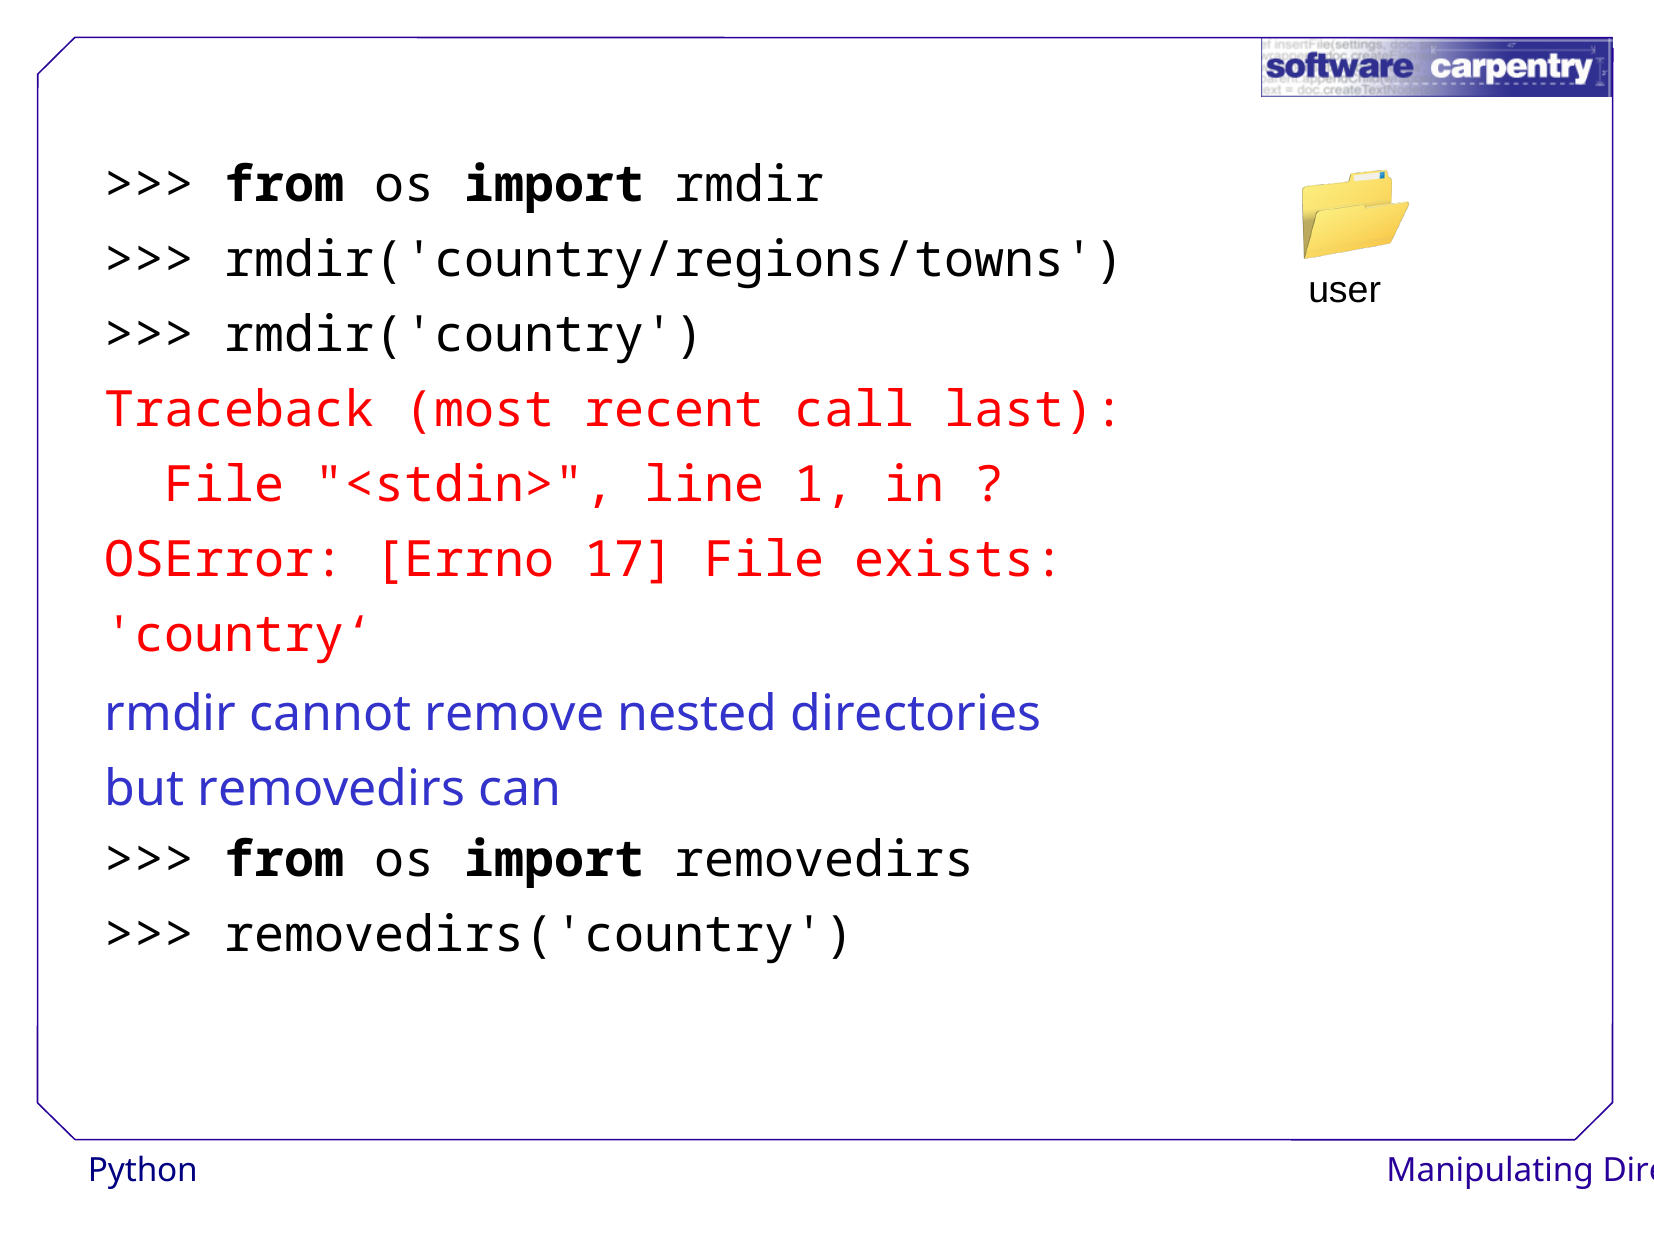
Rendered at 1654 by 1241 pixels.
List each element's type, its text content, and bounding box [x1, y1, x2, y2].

text_box rmdir cannot remove nested directories but removedirs can [89, 657, 809, 753]
text_box user [1293, 261, 1396, 319]
picture [1298, 156, 1413, 273]
picture [1261, 39, 1613, 97]
text_box >>> from os import rmdir >>> rmdir('country/regions/towns') >>> rmdir('country') Traceback (most recent call last): File "<stdin>", line 1, in ? OSError: [Errno 17] File exists: 'country‘ >>> from os import removedirs >>> removedirs('country') [89, 128, 1512, 1037]
